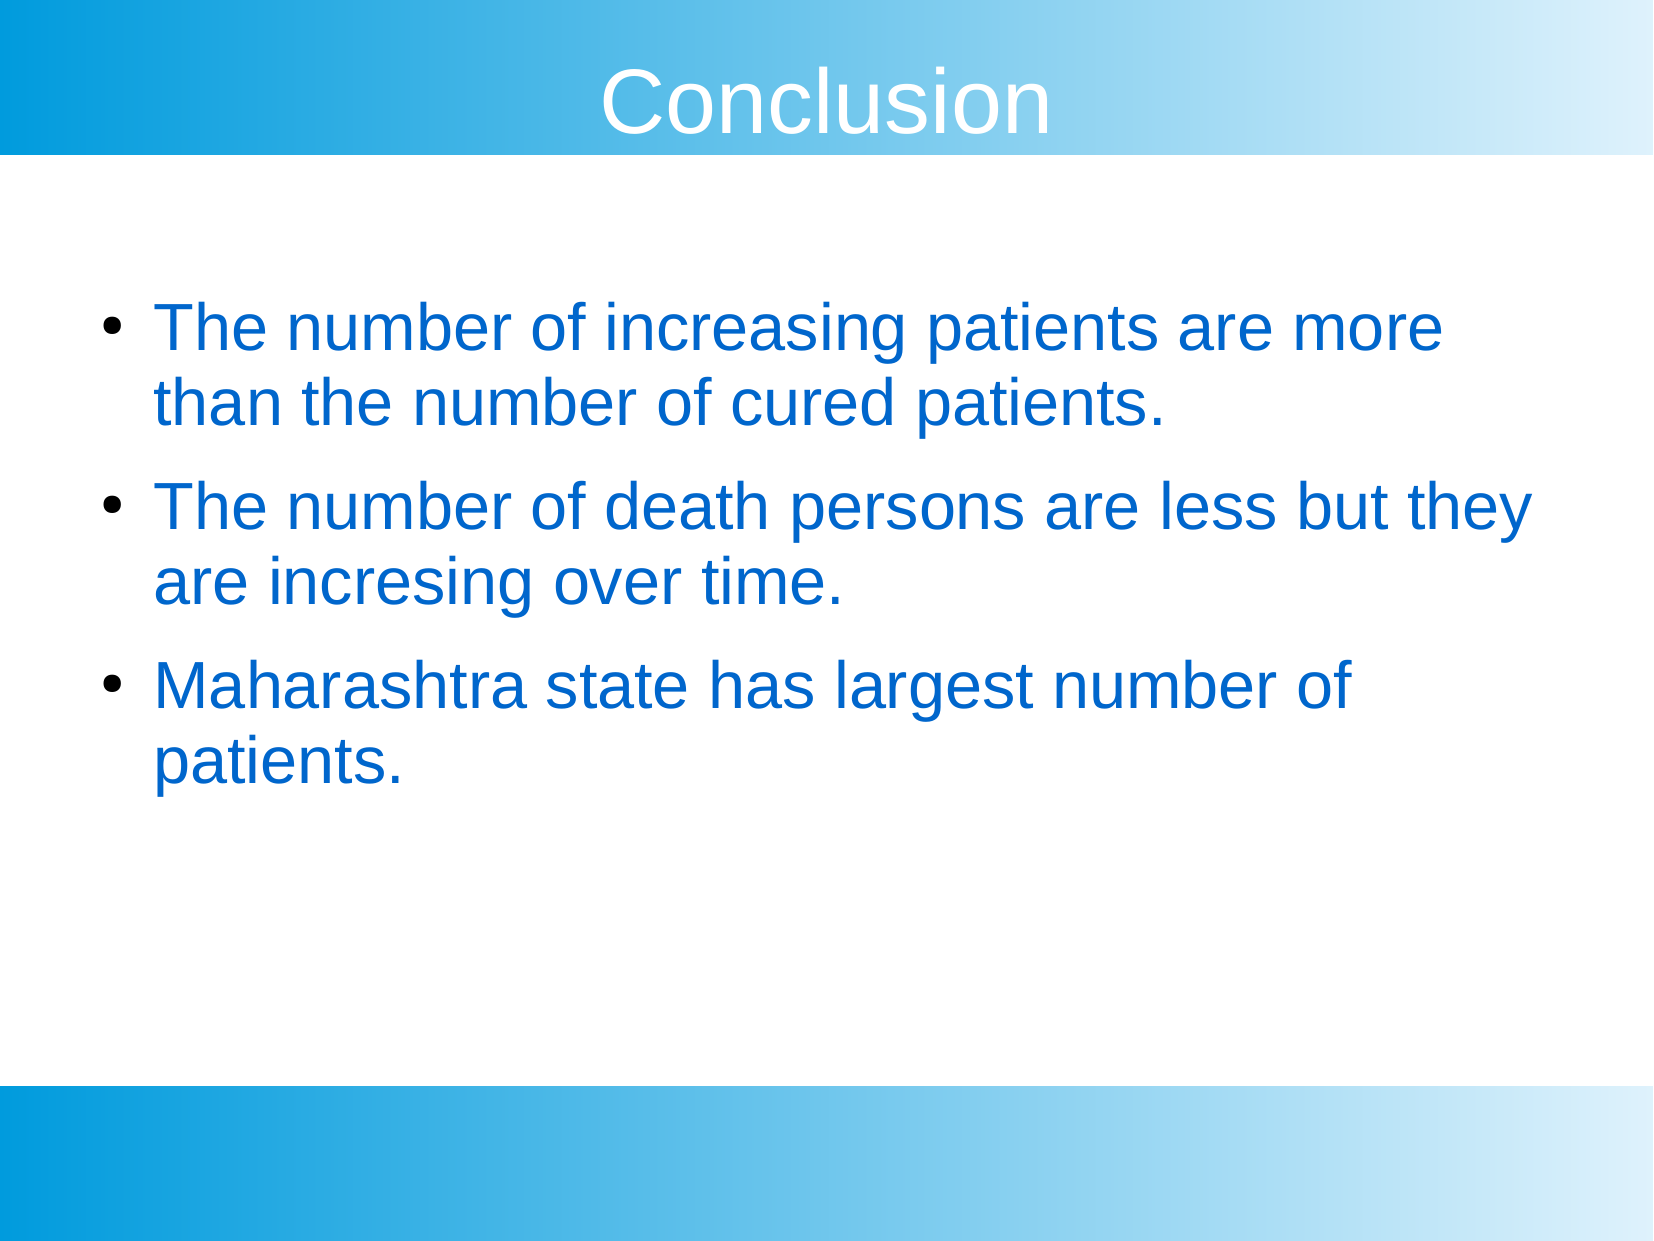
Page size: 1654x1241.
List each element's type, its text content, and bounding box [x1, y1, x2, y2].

list The number of increasing patients are more than the number of cured patients. The number of death persons are less but they are incresing over time. Maharashtra state has largest number of patients. [82, 290, 1571, 1010]
title Conclusion [82, 49, 1571, 155]
